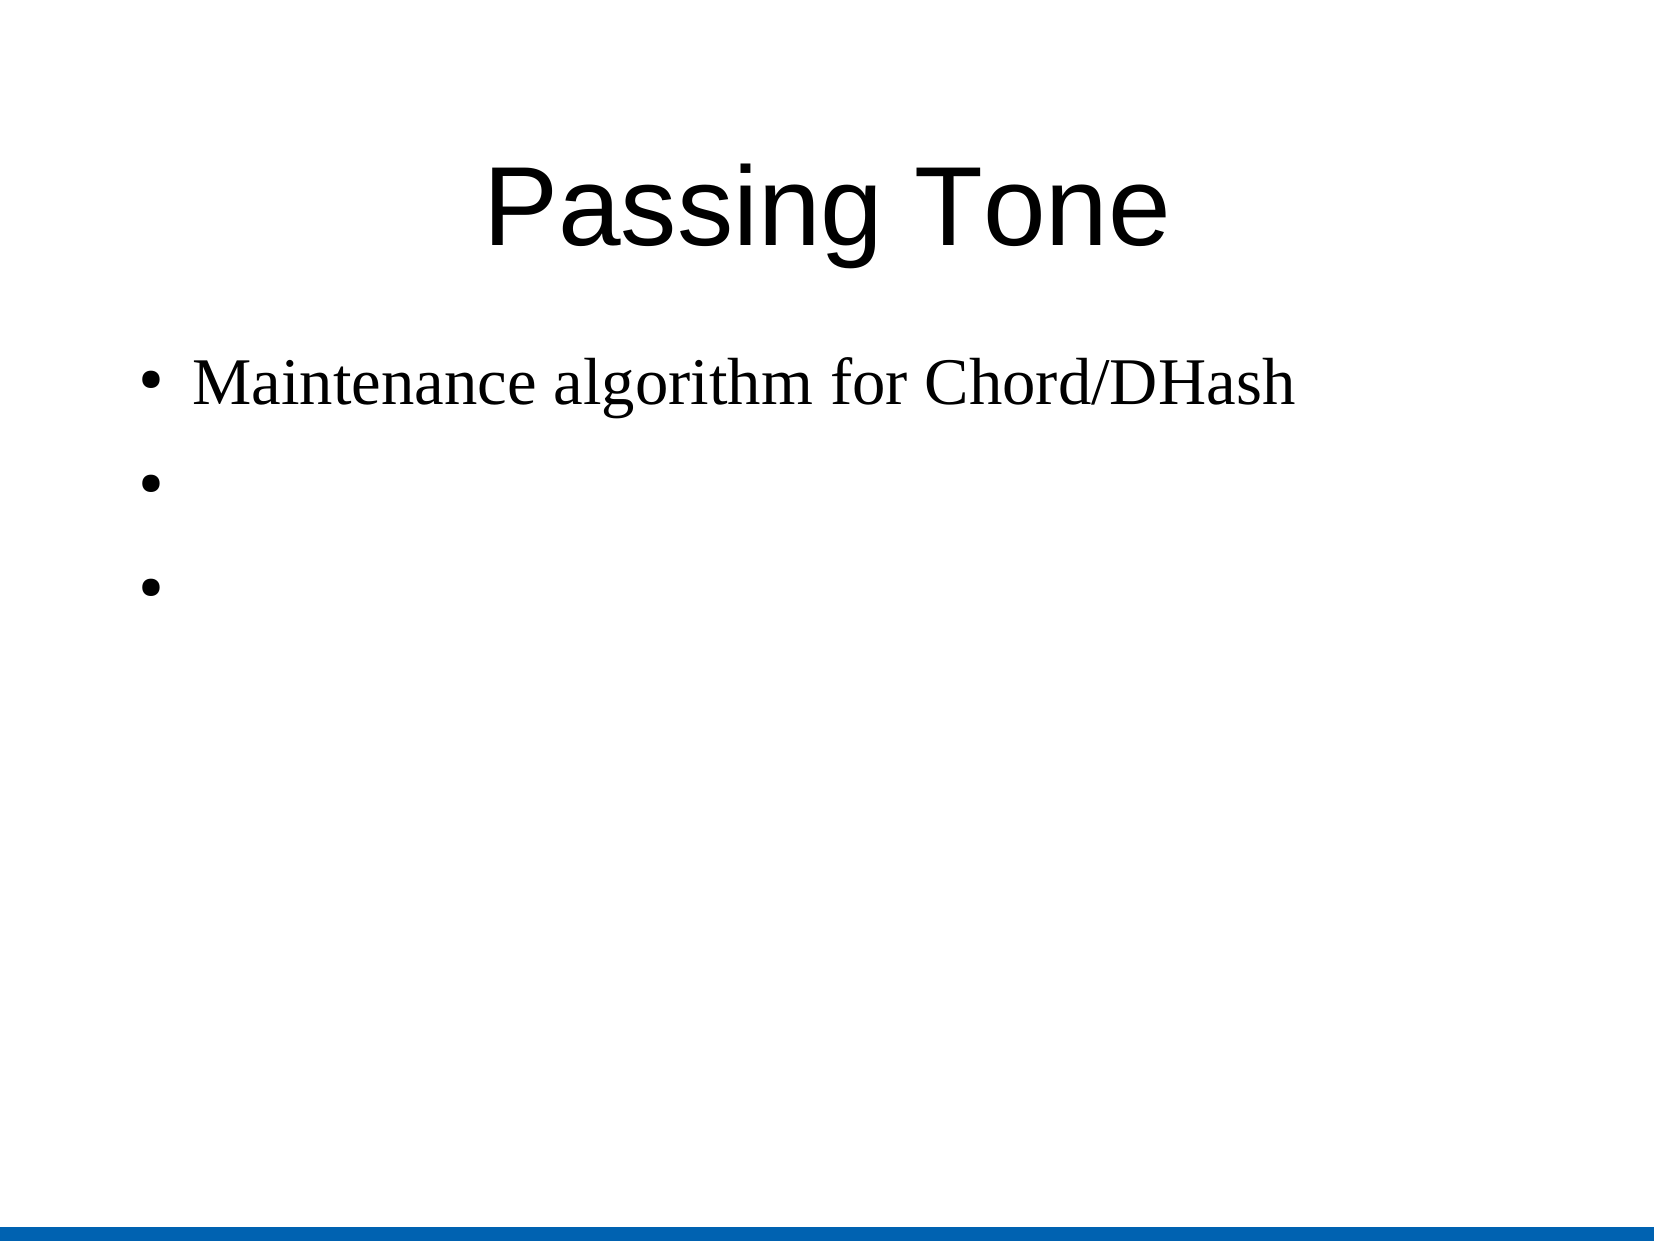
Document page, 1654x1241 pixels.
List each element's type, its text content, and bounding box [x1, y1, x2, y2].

title Passing Tone [121, 102, 1533, 311]
list Maintenance algorithm for Chord/DHash [121, 344, 1533, 1127]
